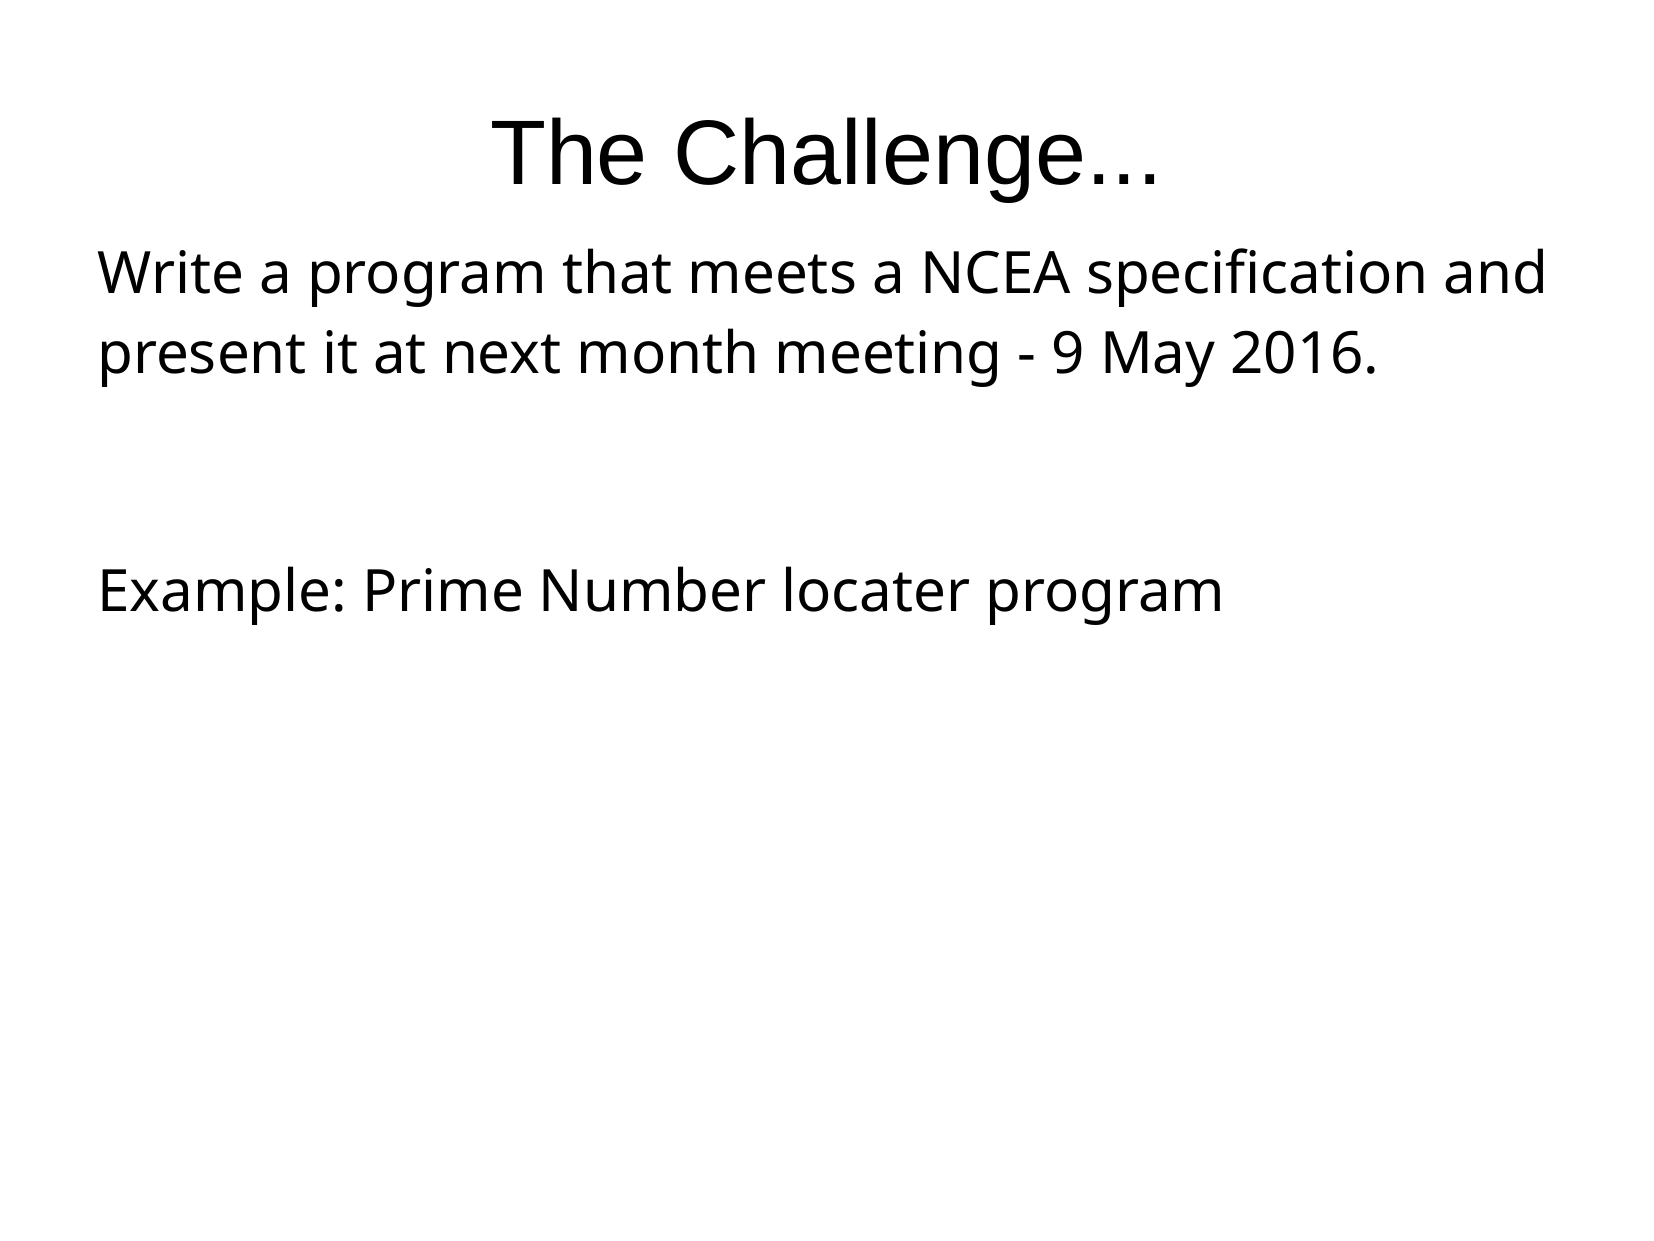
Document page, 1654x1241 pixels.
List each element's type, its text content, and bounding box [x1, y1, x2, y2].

title The Challenge... [82, 49, 1571, 224]
text_box Write a program that meets a NCEA specification and present it at next month meeting - 9 May 2016. Example: Prime Number locater program [82, 224, 1619, 625]
